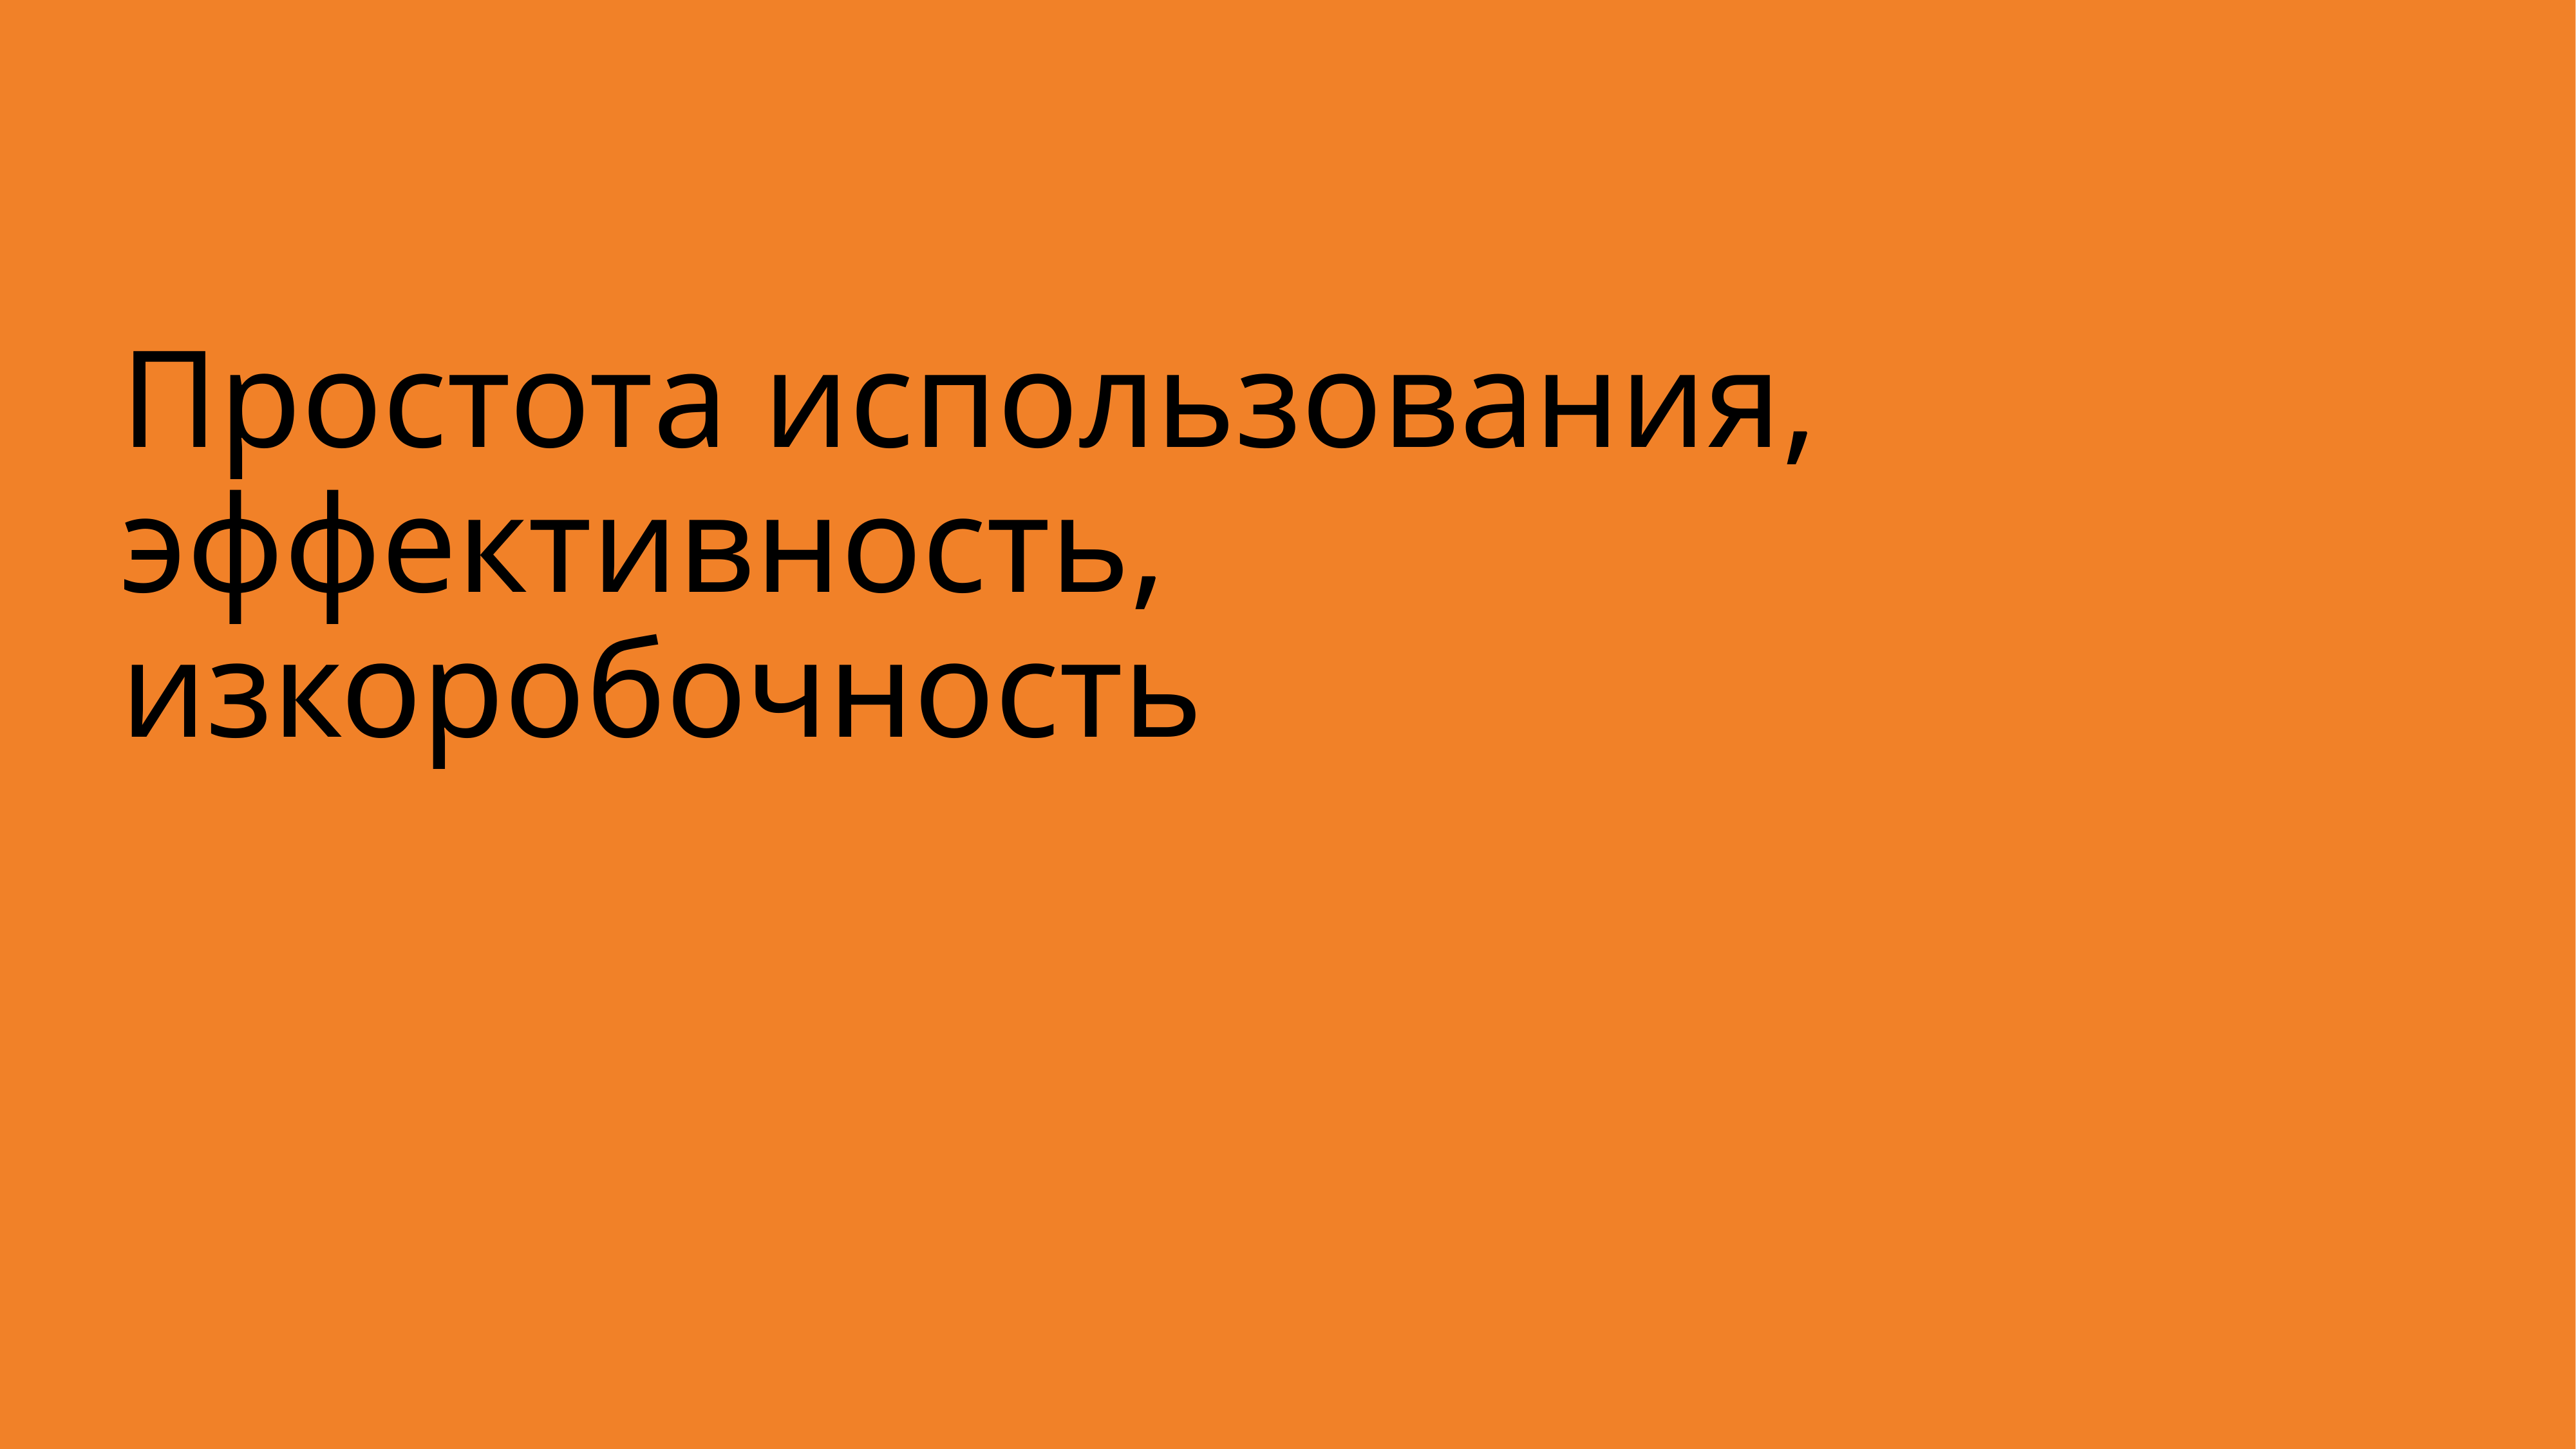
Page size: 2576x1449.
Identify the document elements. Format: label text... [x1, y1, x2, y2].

title Простота использования, эффективность, изкоробочность [111, 327, 2158, 1013]
